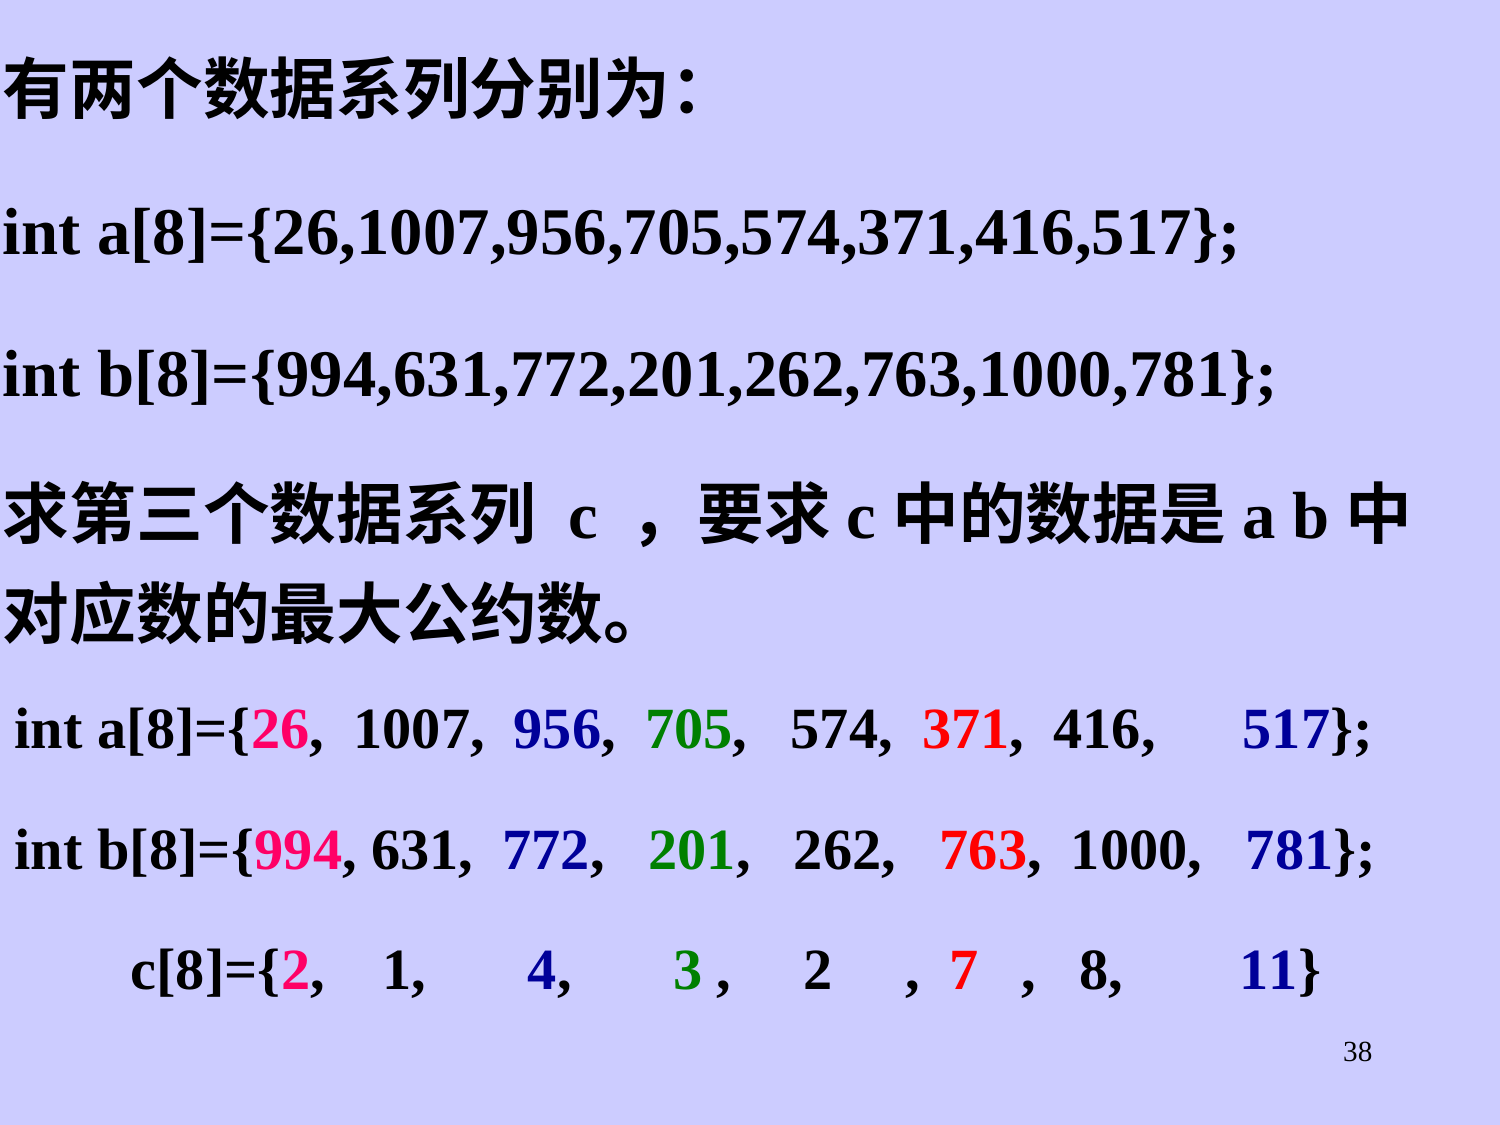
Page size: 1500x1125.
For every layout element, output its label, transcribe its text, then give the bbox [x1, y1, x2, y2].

text_box 有两个数据系列分别为： int a[8]={26,1007,956,705,574,371,416,517}; int b[8]={994,631,772,201,262,763,1000,781}; 求第三个数据系列 c ，要求c中的数据是a b中对应数的最大公约数。 [0, 24, 1476, 654]
text_box <编号> [1074, 1025, 1388, 1101]
text_box int a[8]={26, 1007, 956, 705, 574, 371, 416, 517}; int b[8]={994, 631, 772, 201, 262, 763, 1000, 781}; c[8]={2, 1, 4, 3 , 2 , 7 , 8, 11} [0, 668, 1471, 1009]
